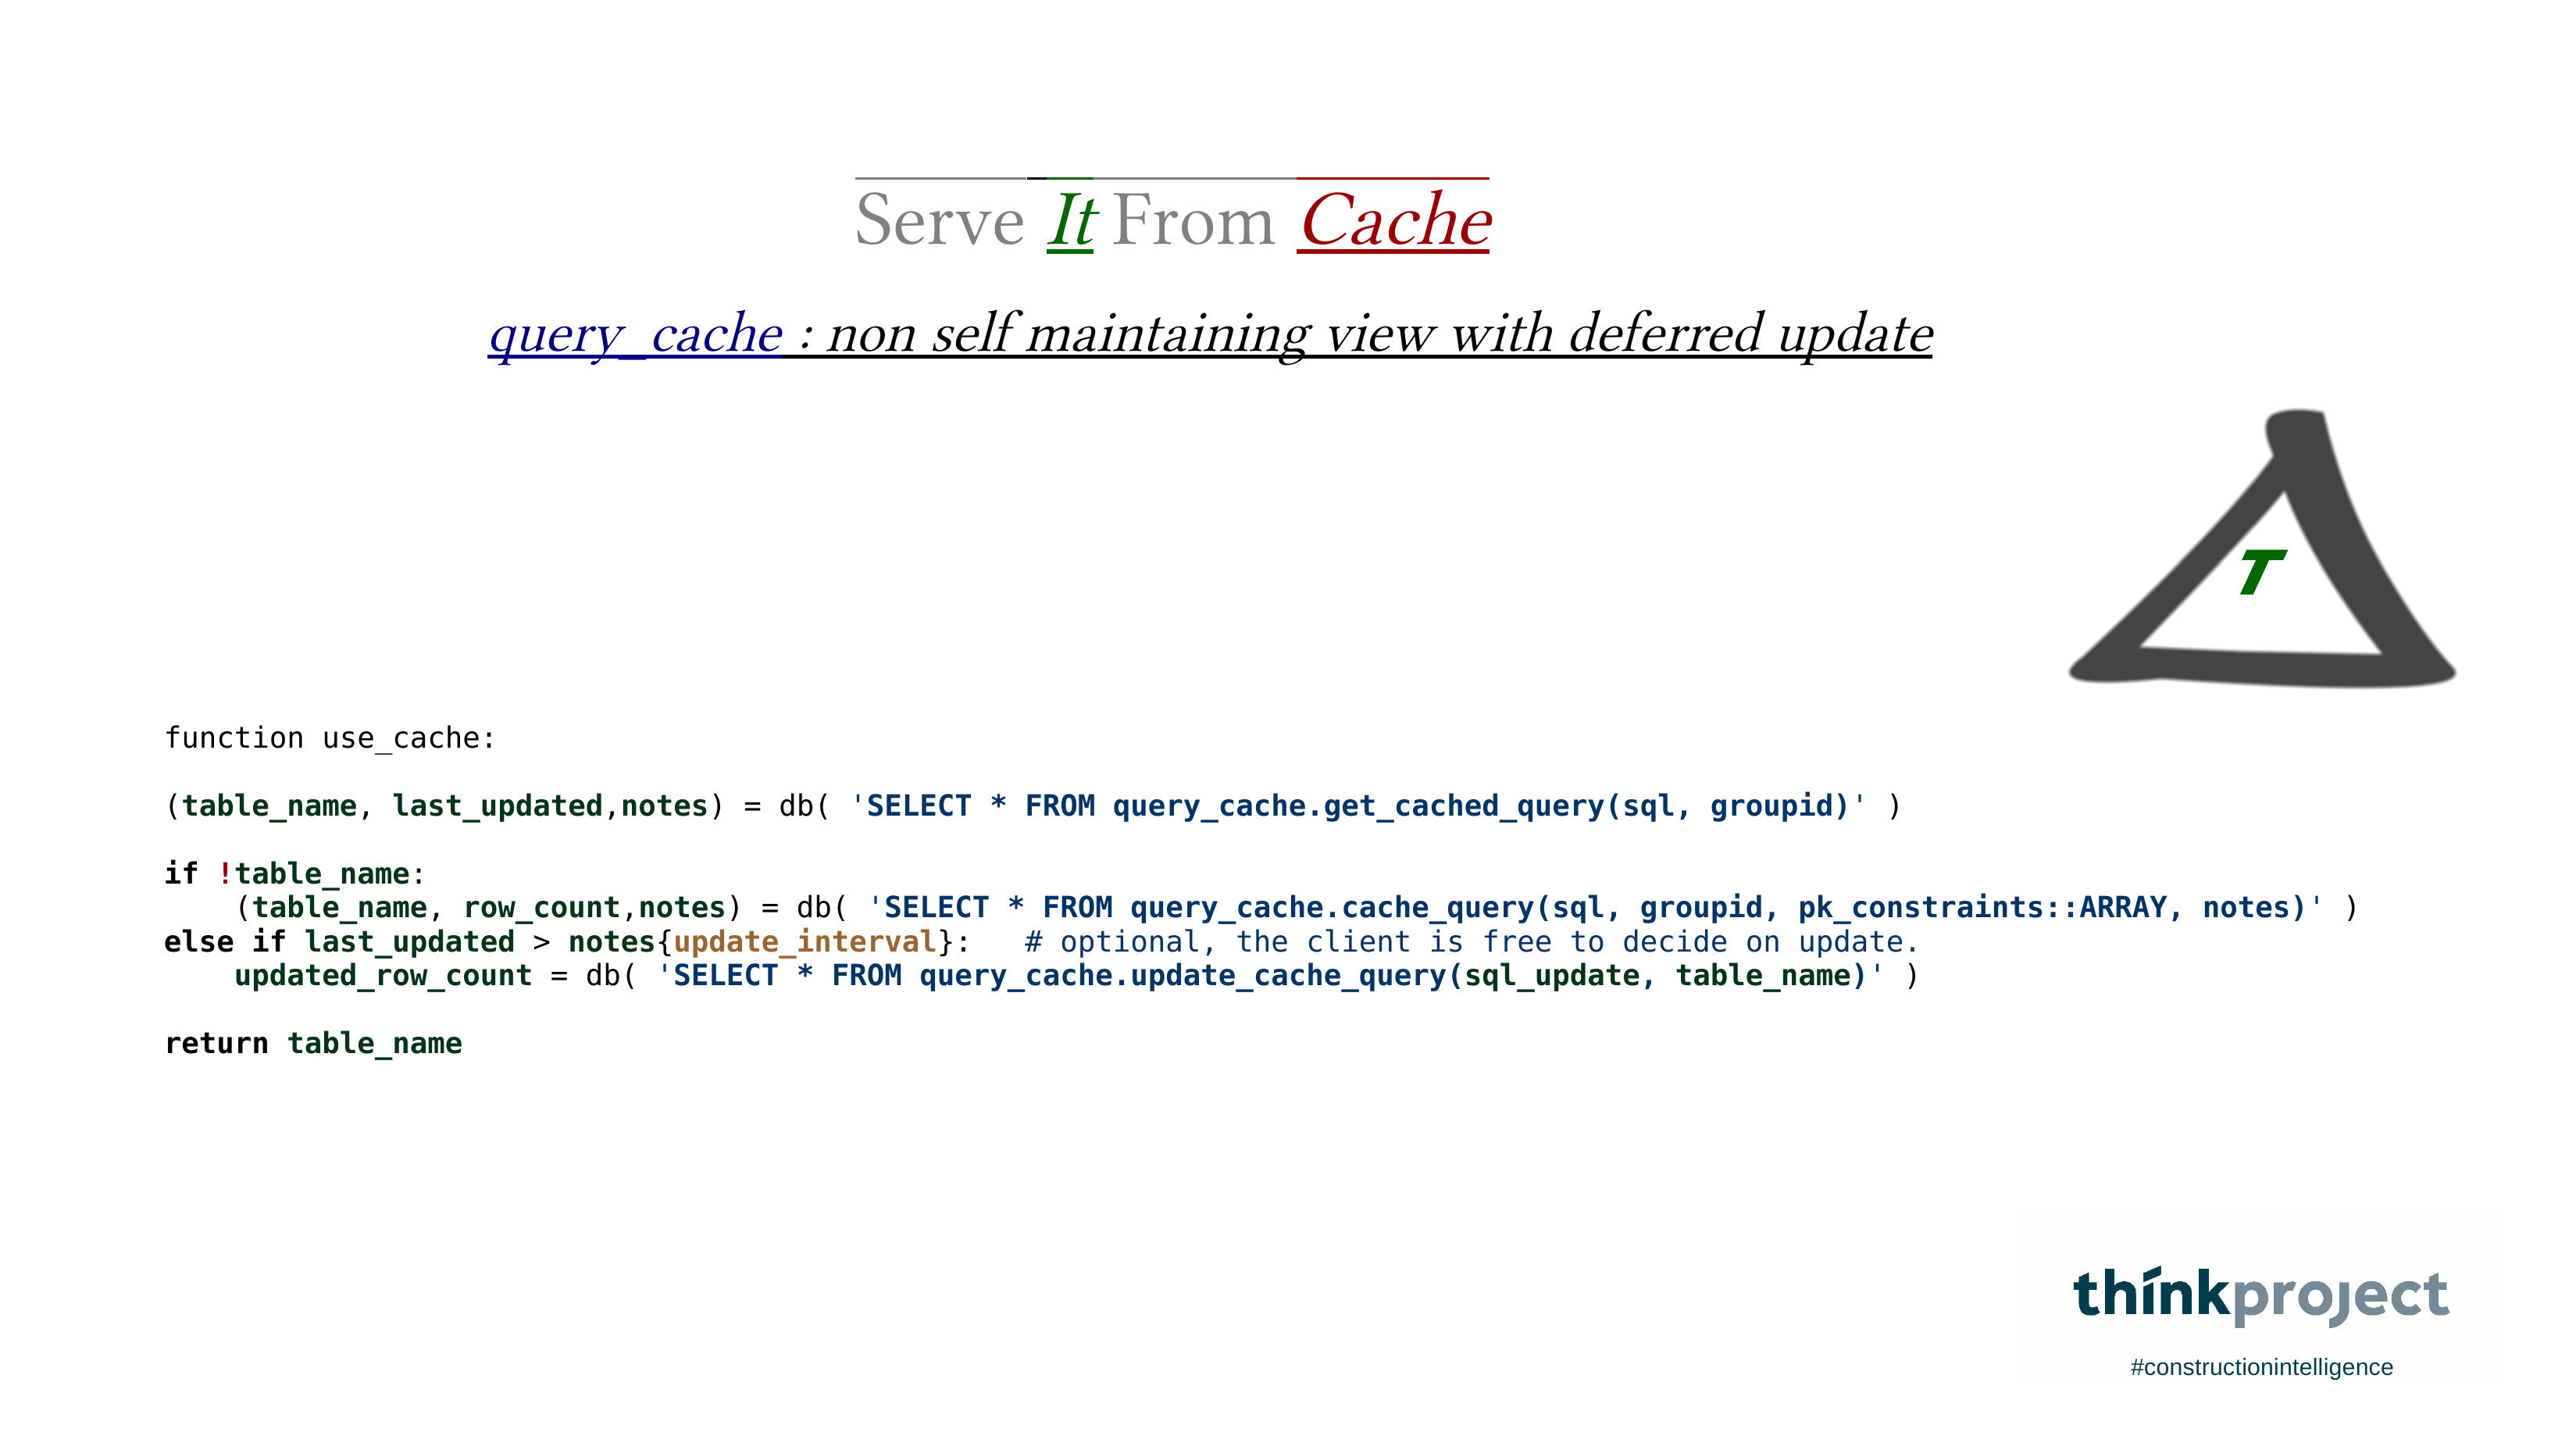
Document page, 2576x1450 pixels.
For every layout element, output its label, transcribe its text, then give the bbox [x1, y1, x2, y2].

picture [2021, 1212, 2502, 1380]
picture [2044, 387, 2461, 739]
text_box query_cache : non self maintaining view with deferred update [475, 293, 1960, 372]
text_box function use_cache: (table_name, last_updated,notes) = db( 'SELECT * FROM query_cache.get_cached_query(sql, groupid)' ) if !table_name: (table_name, row_count,notes) = db( 'SELECT * FROM query_cache.cache_query(sql, groupid, pk_constraints::ARRAY, notes)' ) else if last_updated > notes{update_interval}: # optional, the client is free to decide on update. updated_row_count = db( 'SELECT * FROM query_cache.update_cache_query(sql_update, table_name)' ) return table_name [152, 715, 2373, 1067]
picture [2332, 1364, 2338, 1373]
text_box T [2219, 547, 2299, 651]
text_box Serve It From Cache [824, 168, 1602, 293]
